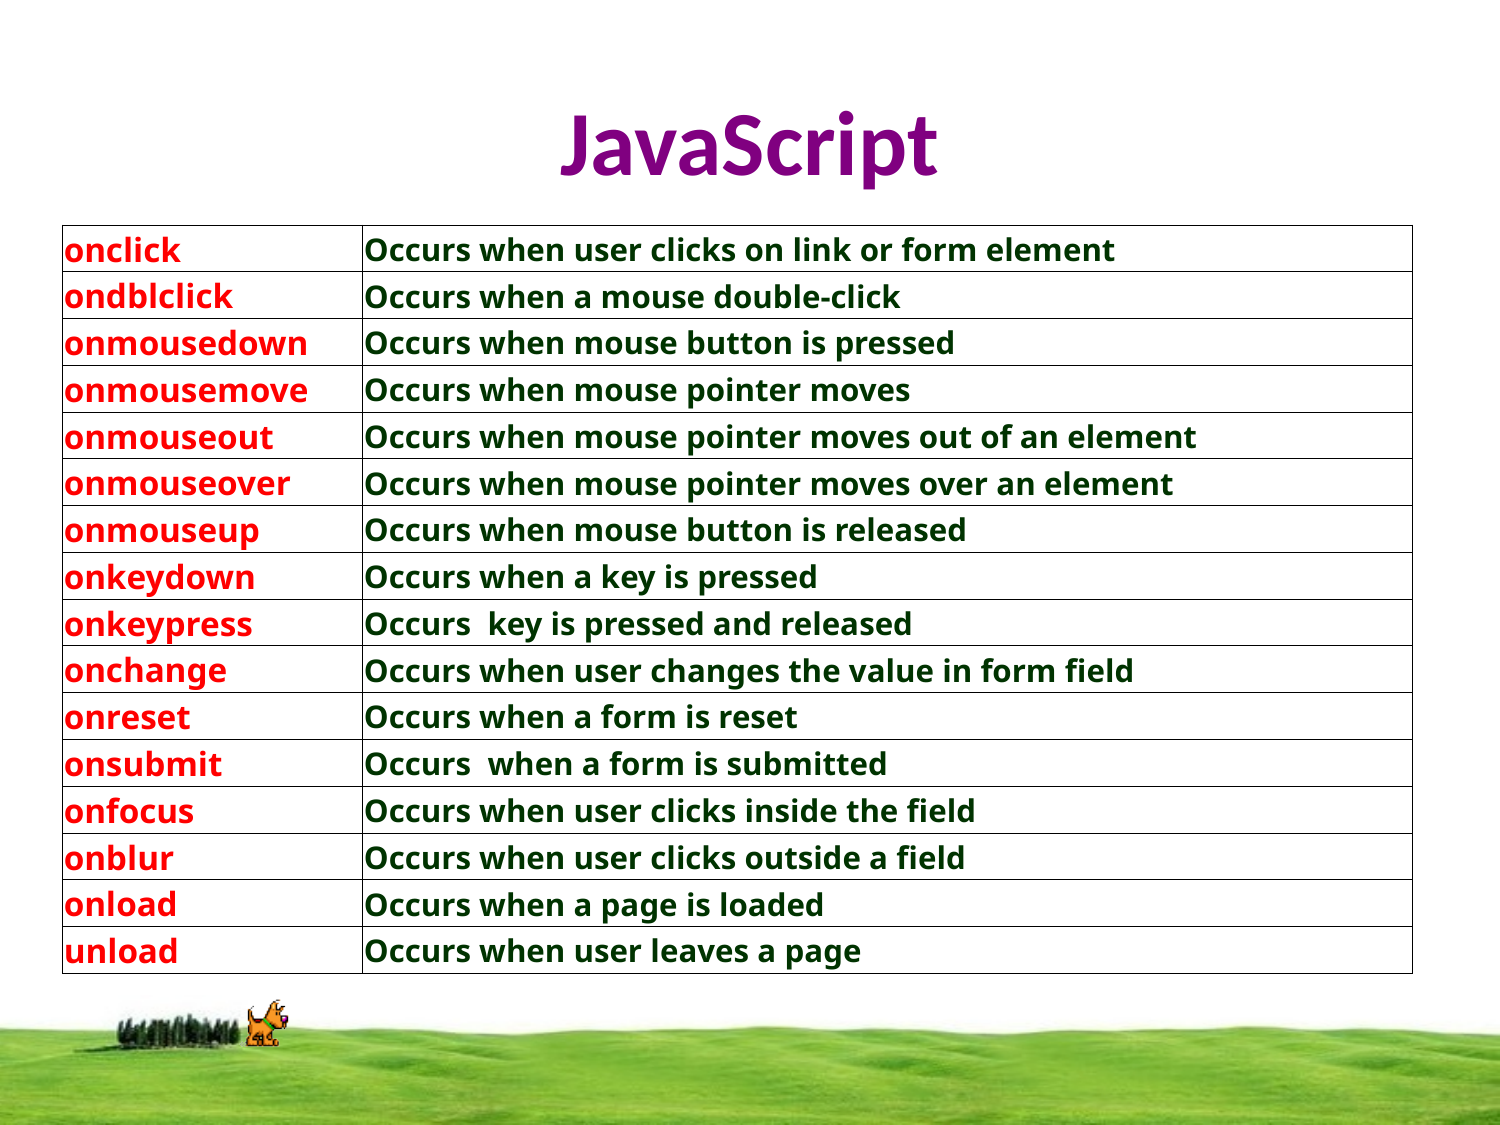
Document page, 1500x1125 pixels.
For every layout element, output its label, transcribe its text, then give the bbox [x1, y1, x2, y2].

table_cell onmousemove [63, 366, 362, 412]
table_cell Occurs when mouse pointer moves out of an element [363, 413, 1412, 458]
table_cell onmouseover [63, 459, 362, 505]
table_cell Occurs when mouse pointer moves [363, 366, 1412, 412]
table_cell onreset [63, 693, 362, 739]
table_cell onmousedown [63, 319, 362, 365]
table_cell onfocus [63, 787, 362, 833]
picture [0, 995, 1500, 1125]
table_cell onblur [63, 834, 362, 879]
table_cell onkeypress [63, 600, 362, 645]
table_cell Occurs key is pressed and released [363, 600, 1412, 645]
table_cell Occurs when mouse button is released [363, 506, 1412, 552]
table_cell onchange [63, 646, 362, 692]
table_cell Occurs when a form is submitted [363, 740, 1412, 786]
table_cell Occurs when user changes the value in form field [363, 646, 1412, 692]
table_cell Occurs when user leaves a page [363, 927, 1412, 973]
table_cell onmouseup [63, 506, 362, 552]
table_header onclick [63, 226, 362, 271]
table_cell onload [63, 880, 362, 926]
table_cell onmouseout [63, 413, 362, 458]
table_cell onsubmit [63, 740, 362, 786]
title JavaScript [75, 45, 1425, 233]
table_cell unload [63, 927, 362, 973]
table_header Occurs when user clicks on link or form element [363, 226, 1412, 271]
table_cell Occurs when a mouse double-click [363, 272, 1412, 318]
table_cell Occurs when a form is reset [363, 693, 1412, 739]
table_cell Occurs when user clicks outside a field [363, 834, 1412, 879]
table_cell Occurs when a key is pressed [363, 553, 1412, 599]
table_cell Occurs when a page is loaded [363, 880, 1412, 926]
table_cell ondblclick [63, 272, 362, 318]
table_cell Occurs when mouse button is pressed [363, 319, 1412, 365]
table_cell onkeydown [63, 553, 362, 599]
table_cell Occurs when mouse pointer moves over an element [363, 459, 1412, 505]
table_cell Occurs when user clicks inside the field [363, 787, 1412, 833]
